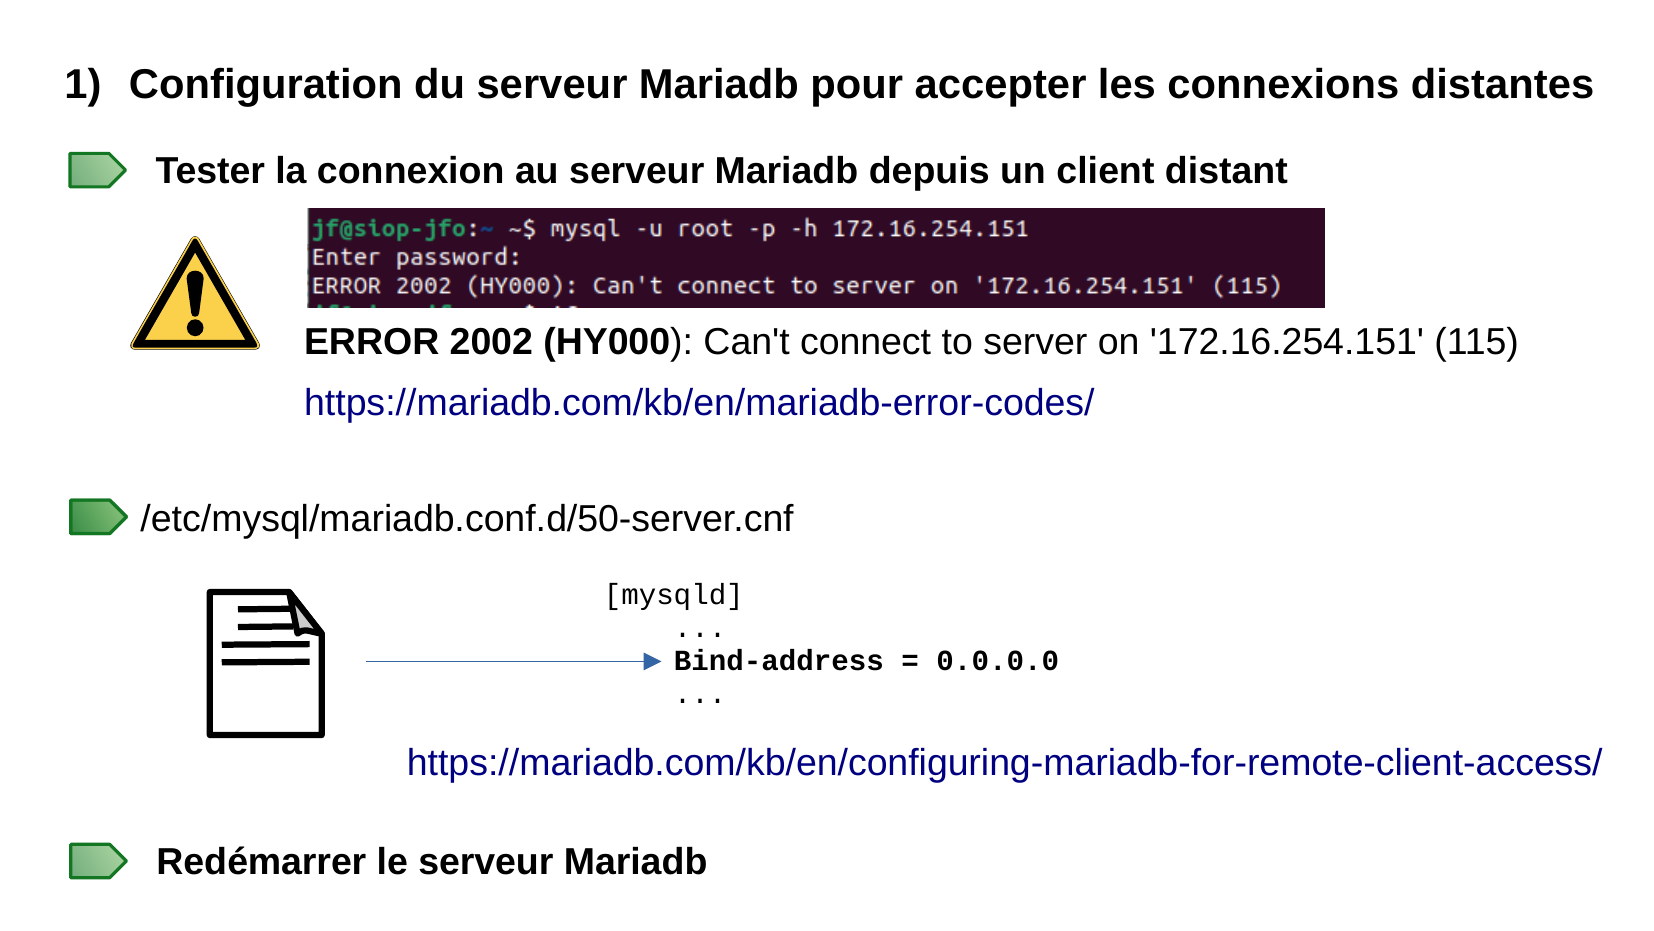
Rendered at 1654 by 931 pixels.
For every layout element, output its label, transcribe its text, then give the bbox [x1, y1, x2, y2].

picture [307, 208, 1325, 308]
text_box Tester la connexion au serveur Mariadb depuis un client distant [140, 141, 1477, 199]
title Configuration du serveur Mariadb pour accepter les connexions distantes [46, 42, 1596, 125]
text_box Redémarrer le serveur Mariadb [141, 832, 857, 931]
text_box ERROR 2002 (HY000): Can't connect to server on '172.16.254.151' (115) [289, 312, 1535, 370]
text_box /etc/mysql/mariadb.conf.d/50-server.cnf [125, 490, 810, 548]
text_box https://mariadb.com/kb/en/configuring-mariadb-for-remote-client-access/ [392, 734, 1619, 792]
text_box [70, 844, 127, 878]
text_box [69, 153, 126, 187]
text_box [mysqld] ... Bind-address = 0.0.0.0 ... [589, 572, 1335, 729]
text_box [70, 500, 127, 534]
picture [206, 588, 325, 739]
text_box [130, 236, 260, 350]
text_box https://mariadb.com/kb/en/mariadb-error-codes/ [289, 374, 1110, 432]
